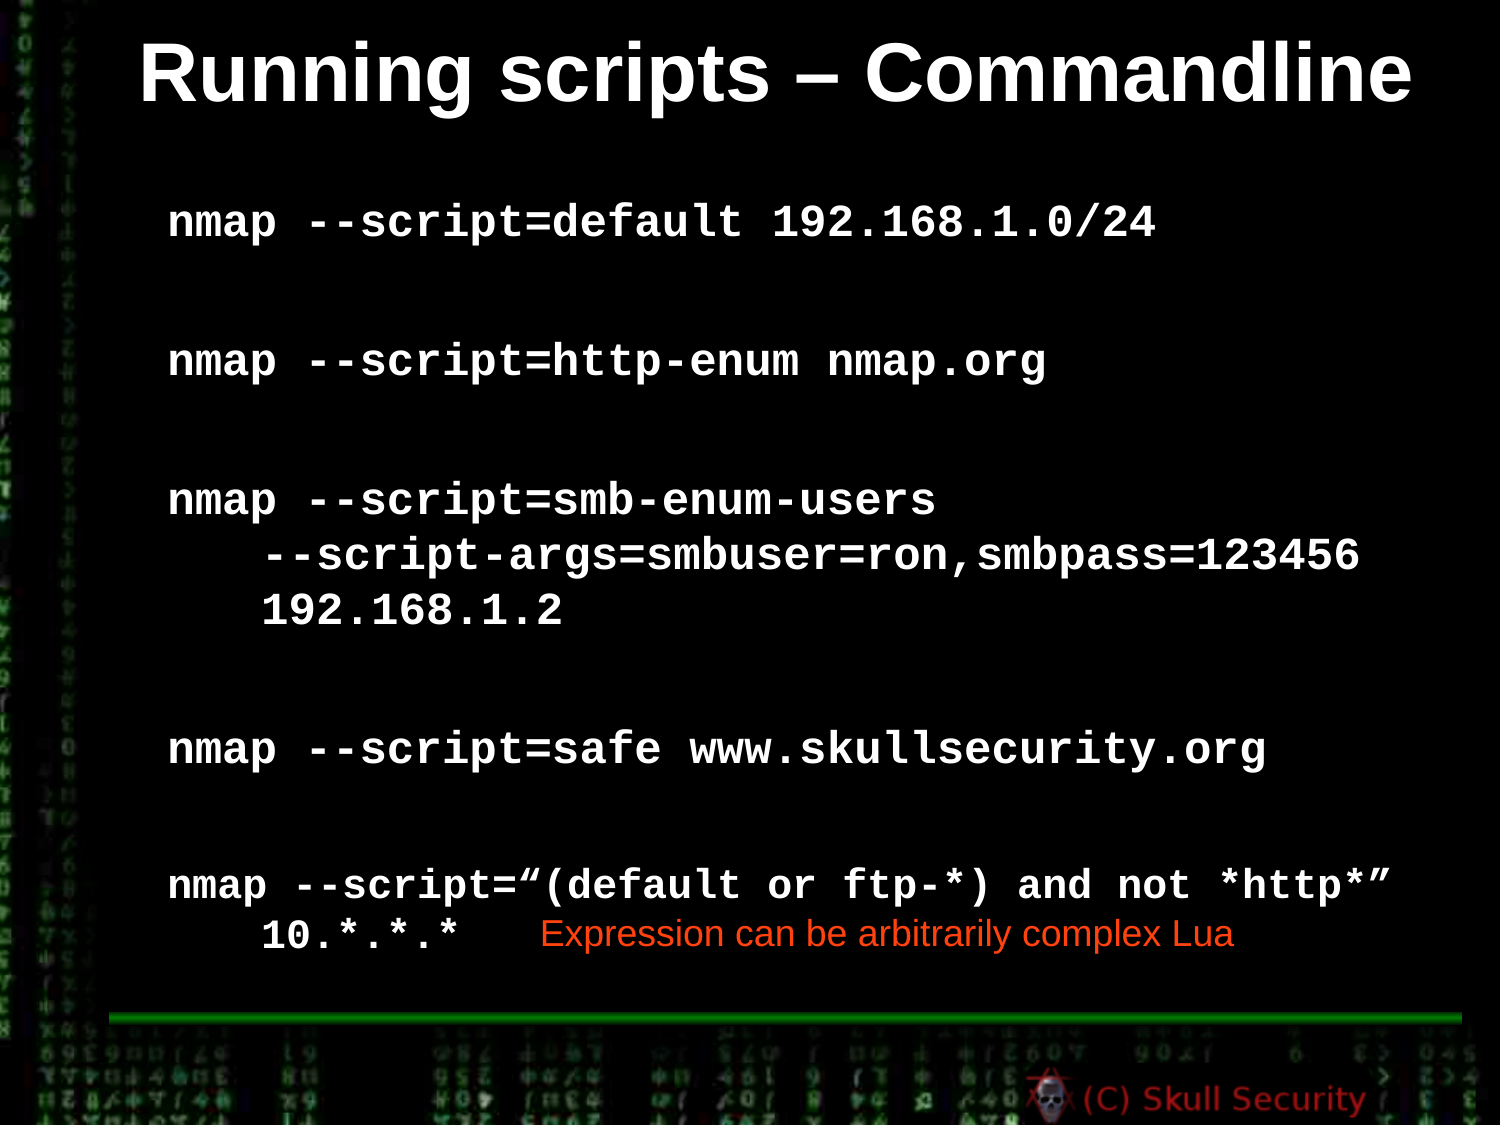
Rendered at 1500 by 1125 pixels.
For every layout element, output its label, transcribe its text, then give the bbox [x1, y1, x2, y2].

title Running scripts – Commandline [103, 5, 1450, 131]
picture [0, 0, 1500, 1125]
list nmap --script=default 192.168.1.0/24 nmap --script=http-enum nmap.org nmap --script=smb-enum-users --script-args=smbuser=ron,smbpass=123456 192.168.1.2 nmap --script=safe www.skullsecurity.org nmap --script=“(default or ftp-*) and not *http*” 10.*.*.* [108, 183, 1459, 997]
text_box Expression can be arbitrarily complex Lua [525, 901, 1250, 962]
